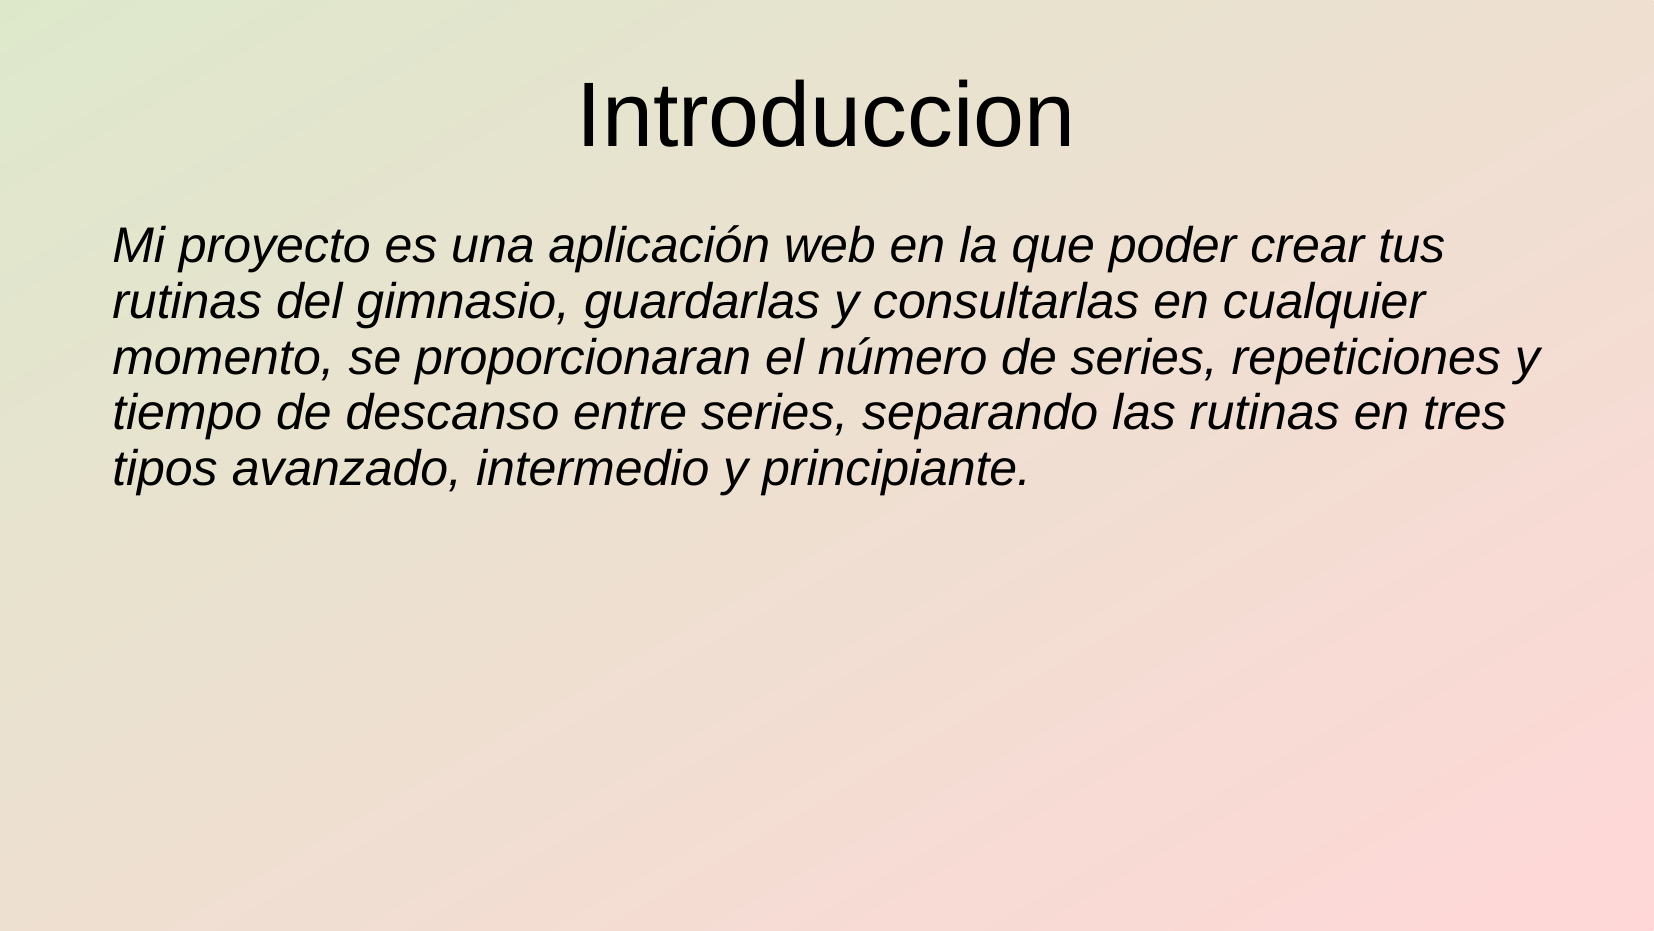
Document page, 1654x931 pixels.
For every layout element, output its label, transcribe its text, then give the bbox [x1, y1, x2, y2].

title Introduccion [82, 37, 1571, 193]
list Mi proyecto es una aplicación web en la que poder crear tus rutinas del gimnasio, guardarlas y consultarlas en cualquier momento, se proporcionaran el número de series, repeticiones y tiempo de descanso entre series, separando las rutinas en tres tipos avanzado, intermedio y principiante. [82, 217, 1571, 757]
